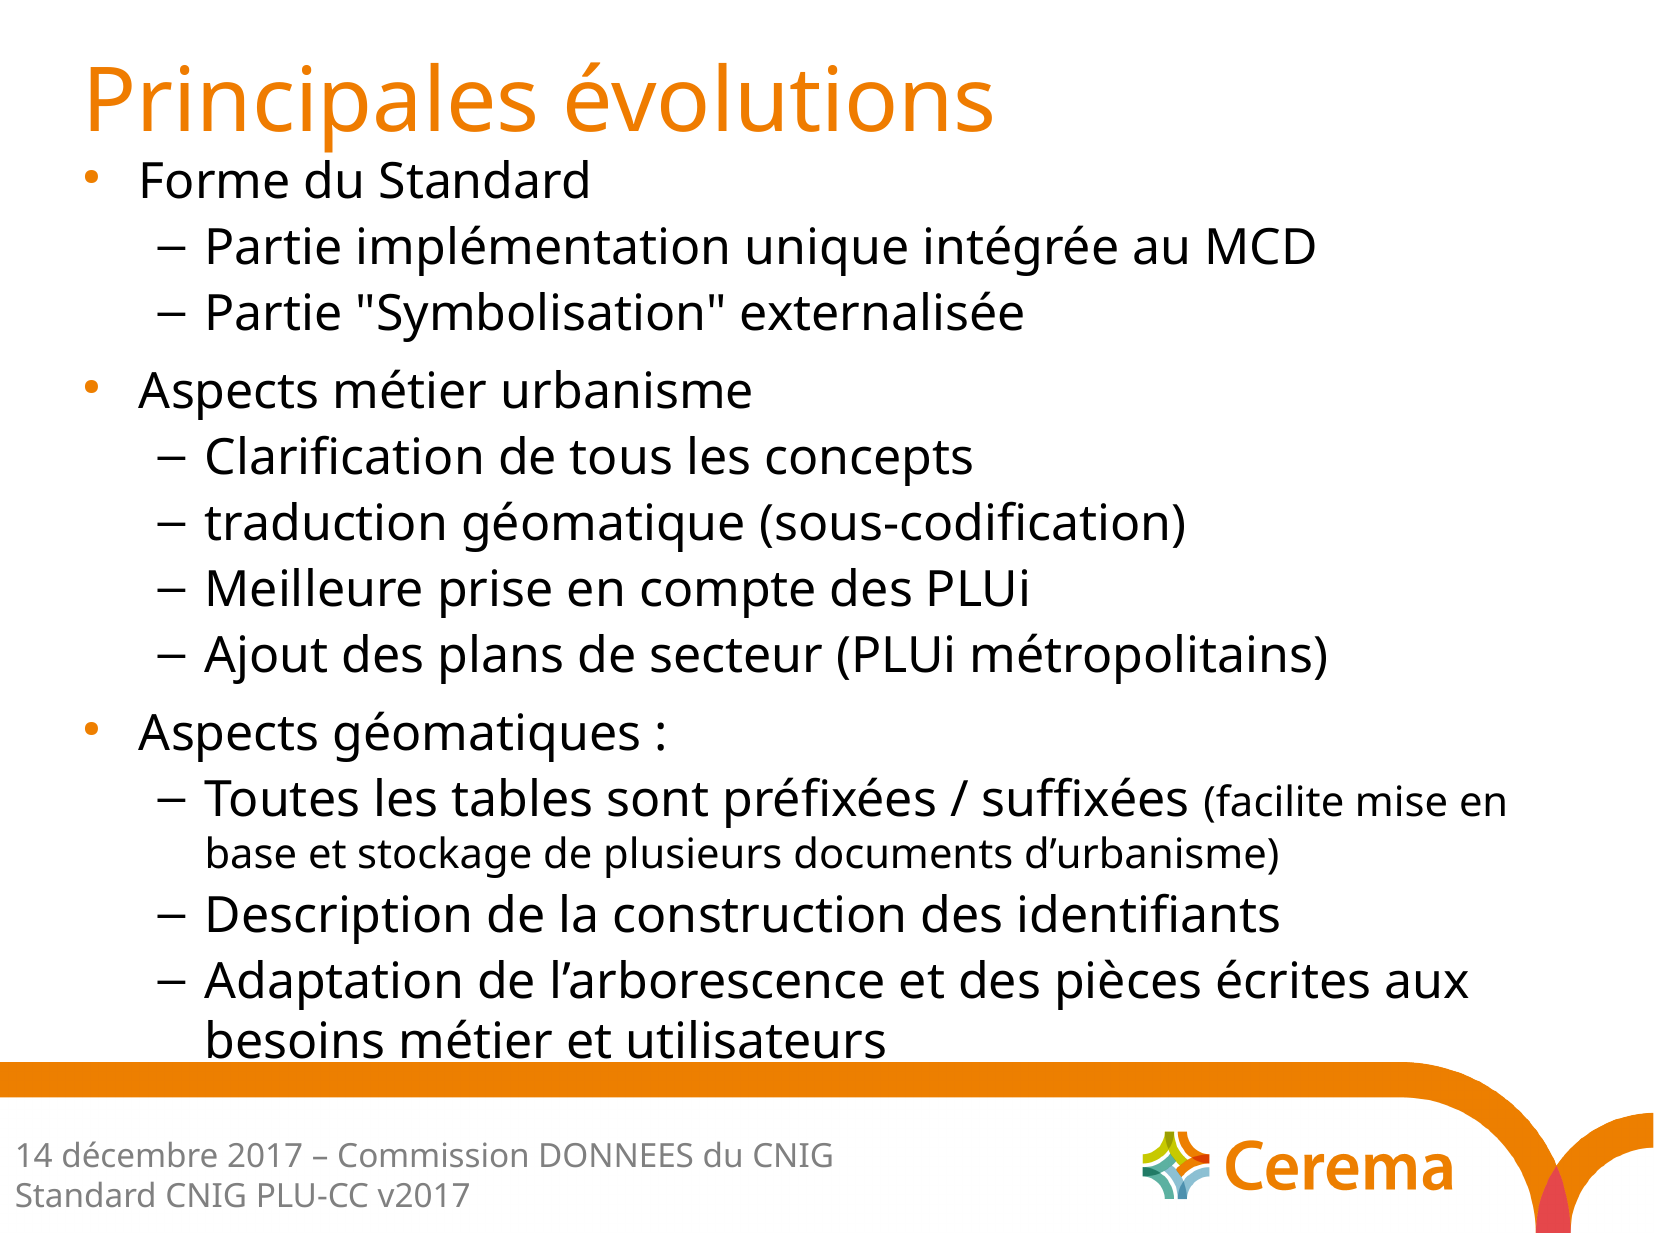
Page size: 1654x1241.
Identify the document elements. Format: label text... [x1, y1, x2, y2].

text_box 14 décembre 2017 – Commission DONNEES du CNIG Standard CNIG PLU-CC v2017 [0, 1126, 1252, 1223]
title Principales évolutions [82, 13, 1571, 148]
list Forme du Standard Partie implémentation unique intégrée au MCD Partie "Symbolisation" externalisée Aspects métier urbanisme Clarification de tous les concepts traduction géomatique (sous-codification) Meilleure prise en compte des PLUi Ajout des plans de secteur (PLUi métropolitains) Aspects géomatiques : Toutes les tables sont préfixées / suffixées (facilite mise en base et stockage de plusieurs documents d’urbanisme) Description de la construction des identifiants Adaptation de l’arborescence et des pièces écrites aux besoins métier et utilisateurs [82, 148, 1595, 951]
picture [0, 1062, 1654, 1233]
